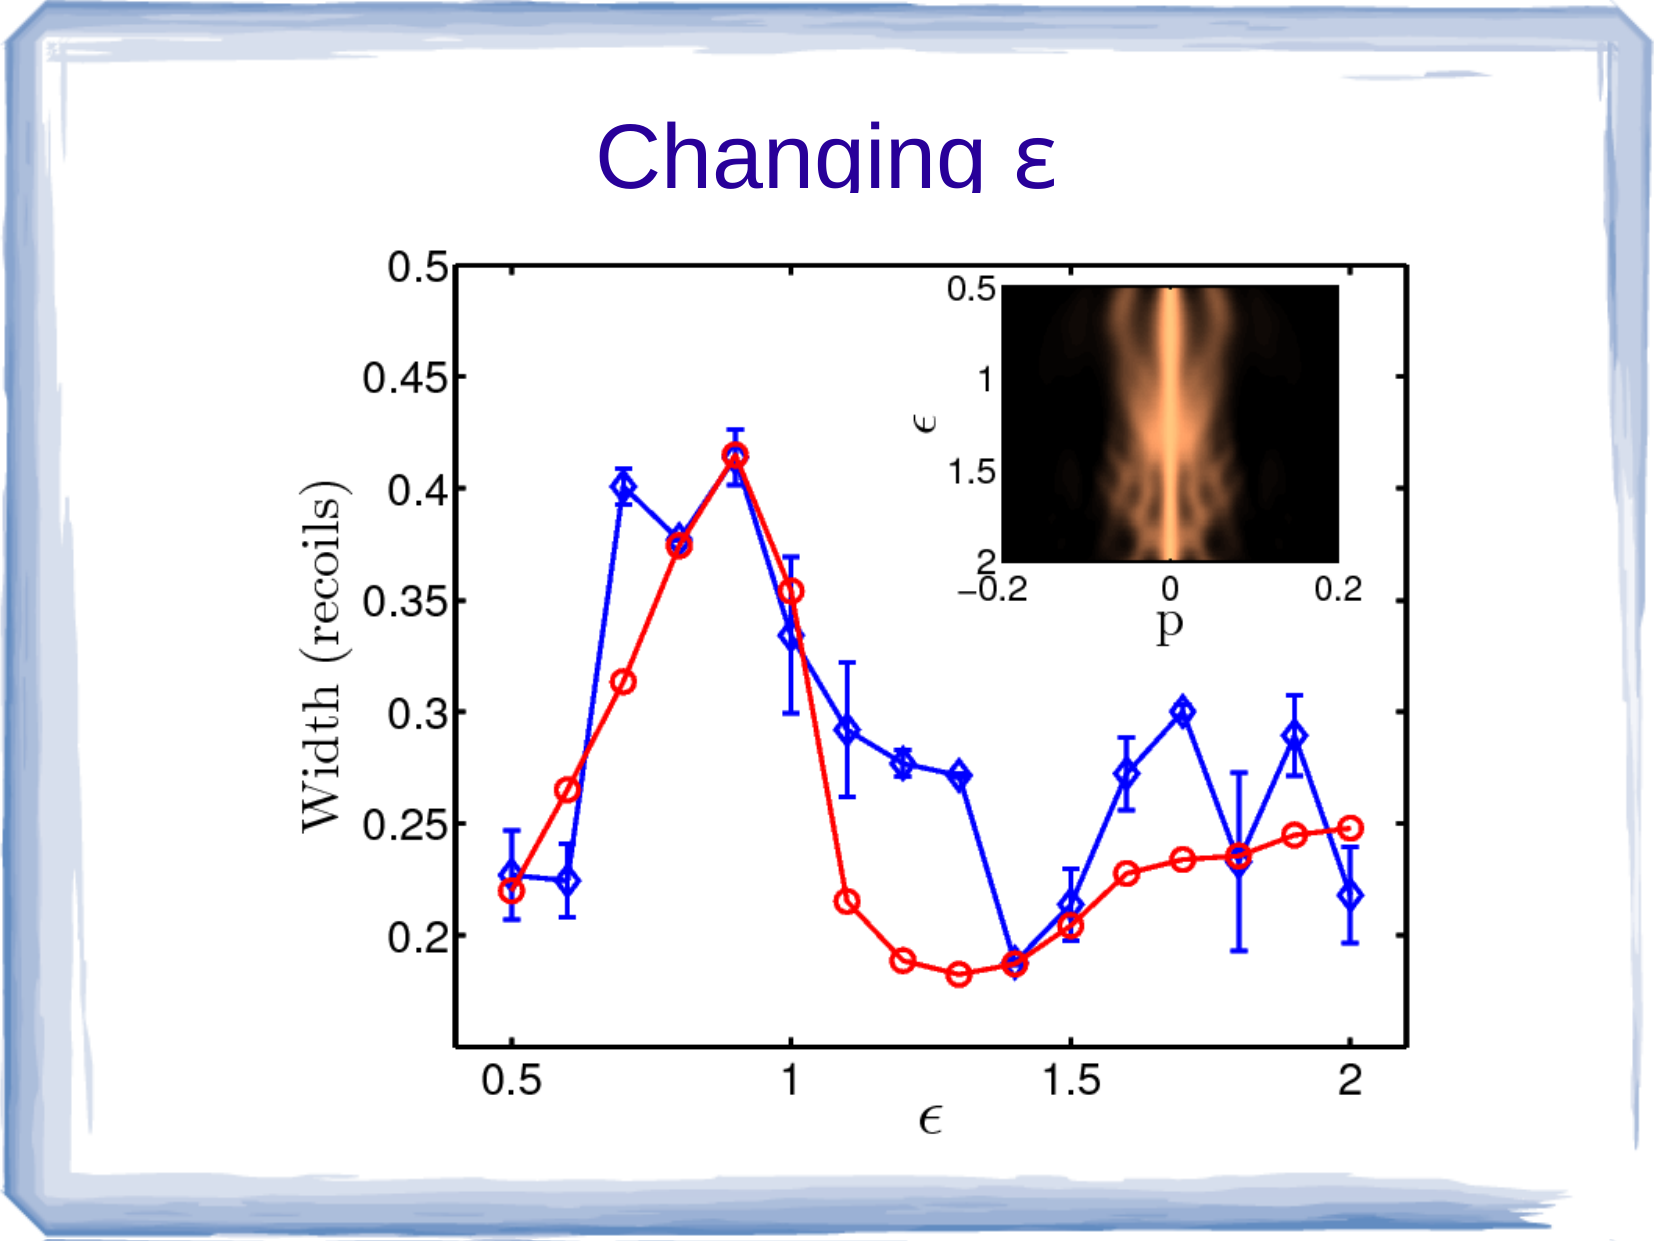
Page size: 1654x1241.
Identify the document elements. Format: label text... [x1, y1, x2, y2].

picture [0, 0, 1654, 1241]
title Changing ε [82, 49, 1571, 257]
